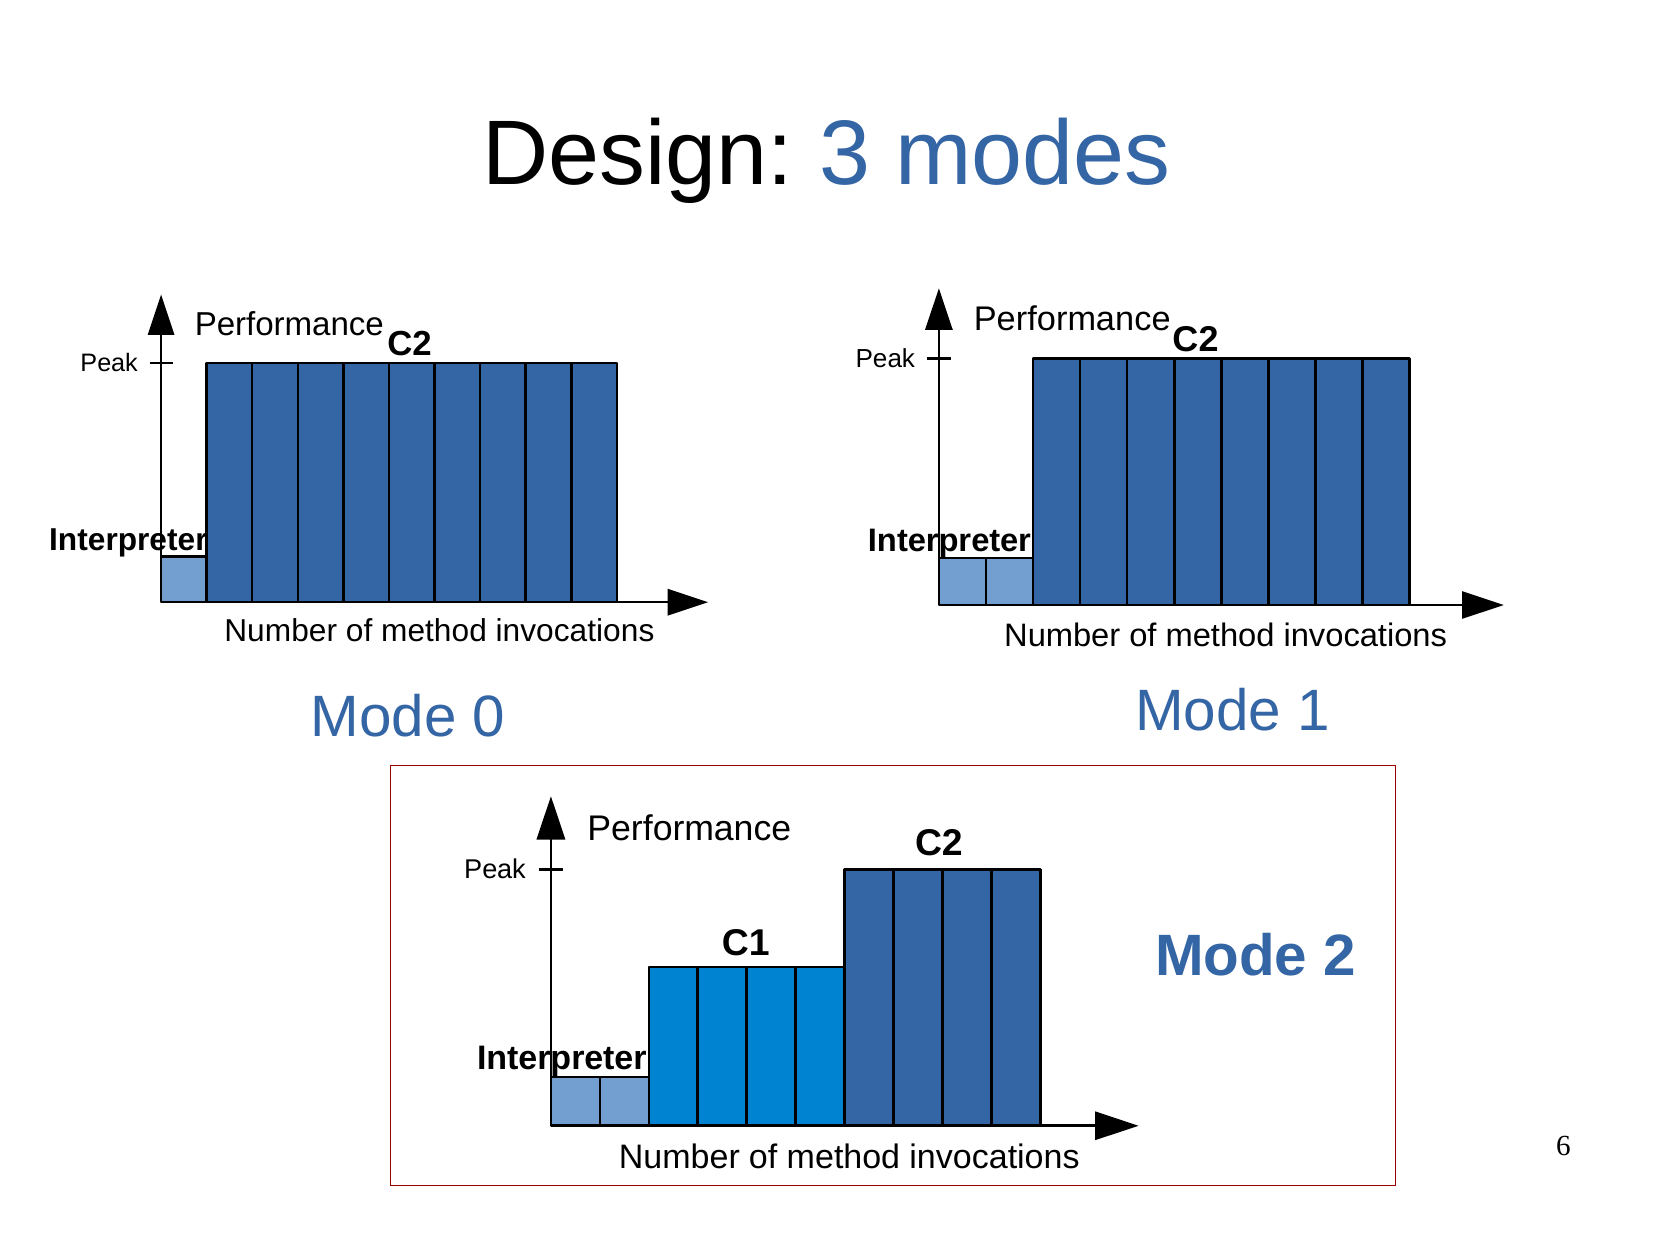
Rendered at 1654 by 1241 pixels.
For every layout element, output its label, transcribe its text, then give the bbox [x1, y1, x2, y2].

text_box Mode 1 [1120, 670, 1346, 750]
text_box Mode 0 [296, 675, 521, 756]
picture [856, 287, 1505, 648]
picture [51, 294, 708, 643]
title Design: 3 modes [82, 49, 1571, 257]
text_box Mode 2 [1140, 915, 1371, 995]
picture [465, 795, 1140, 1171]
